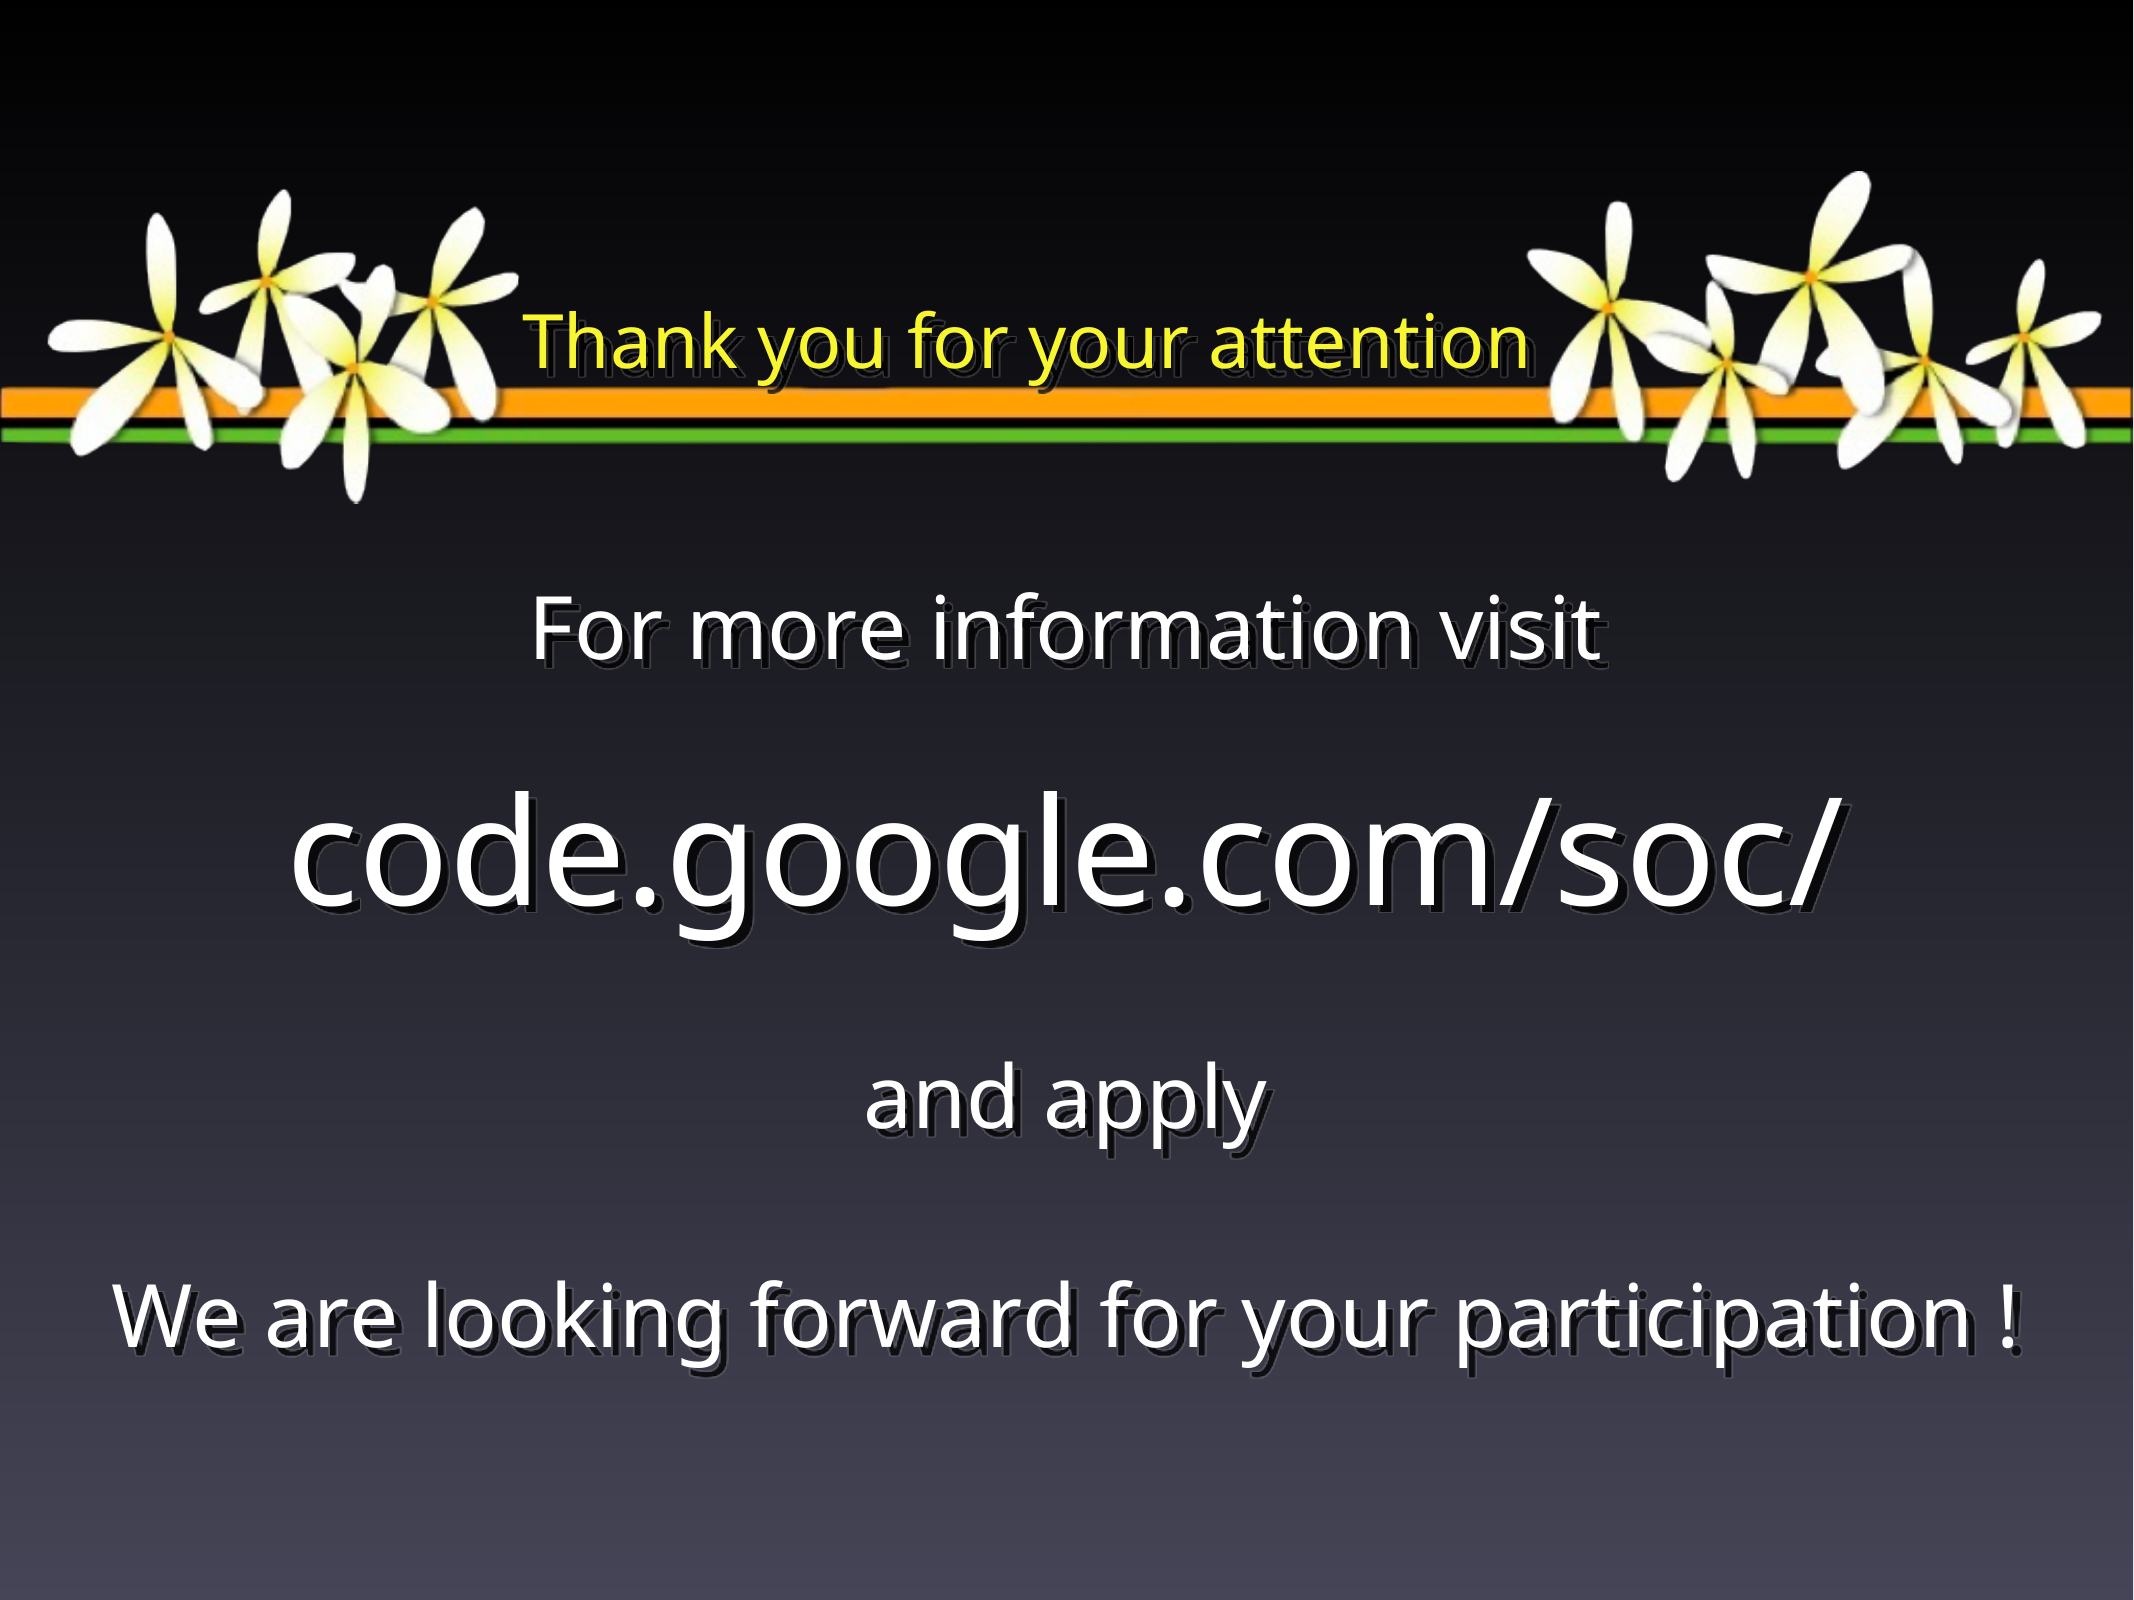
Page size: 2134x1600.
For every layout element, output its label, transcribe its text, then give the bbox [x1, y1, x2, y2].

text_box code.google.com/soc/ [286, 744, 1845, 950]
picture [0, 171, 168, 504]
text_box We are looking forward for your participation ! [111, 1253, 2021, 1374]
title Thank you for your attention [168, 139, 1886, 540]
text_box For more information visit [528, 566, 1603, 686]
text_box and apply [863, 1035, 1268, 1155]
picture [1886, 171, 2133, 504]
